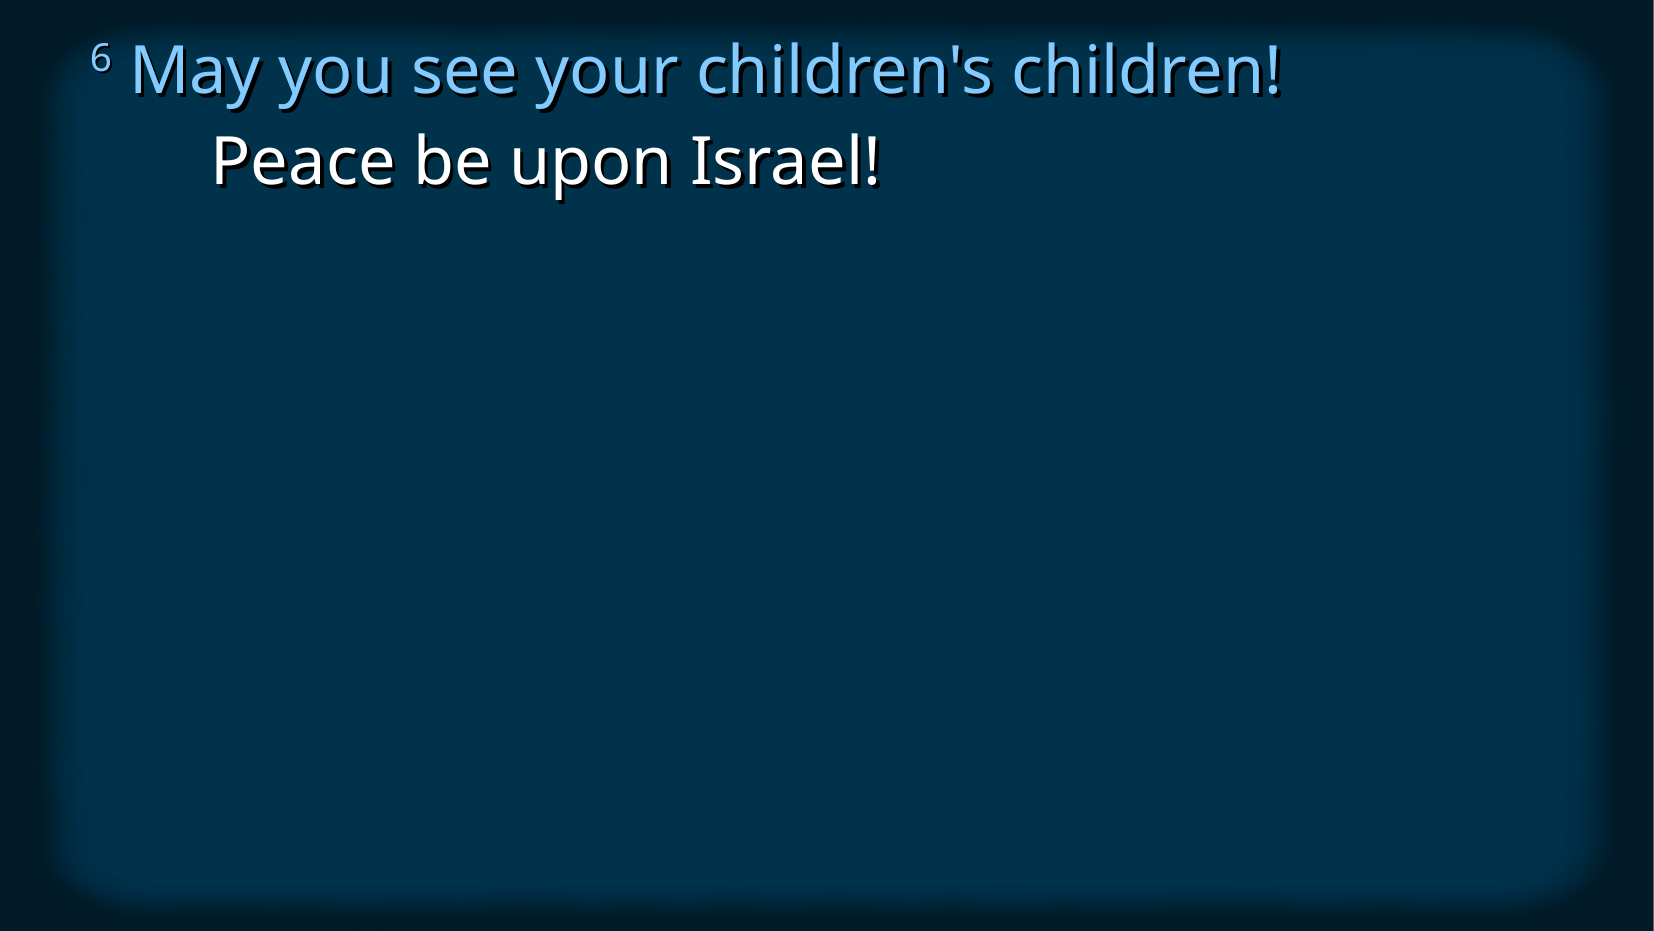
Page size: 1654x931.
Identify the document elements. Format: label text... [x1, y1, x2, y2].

picture [0, 0, 1654, 931]
text_box 6 May you see your children's children! Peace be upon Israel! [75, 15, 1576, 211]
